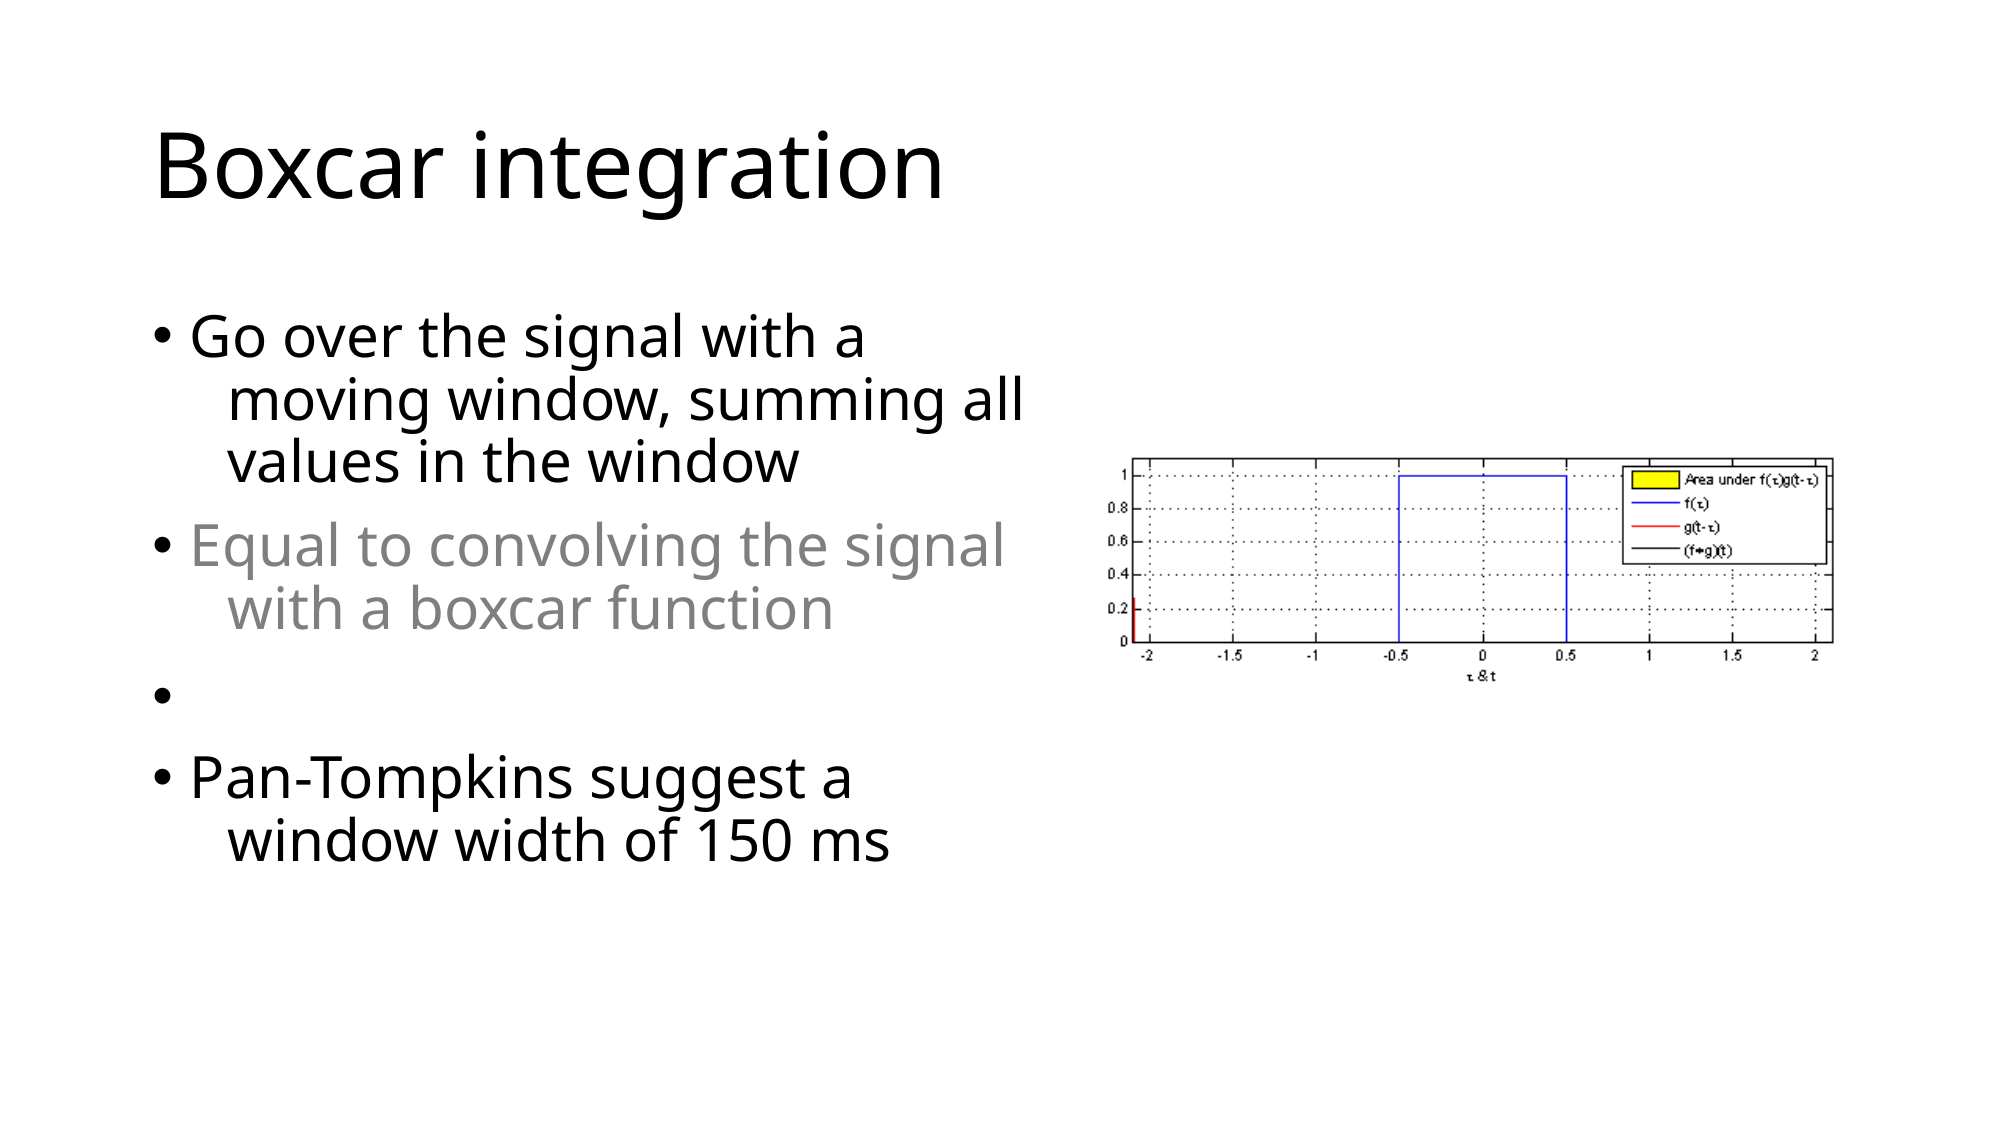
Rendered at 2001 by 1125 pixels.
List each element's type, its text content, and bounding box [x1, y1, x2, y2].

picture [1104, 455, 1837, 686]
title Boxcar integration [137, 59, 1863, 278]
list Go over the signal with a moving window, summing all values in the window Equal to convolving the signal with a boxcar function Pan-Tompkins suggest a window width of 150 ms [137, 299, 1044, 1014]
